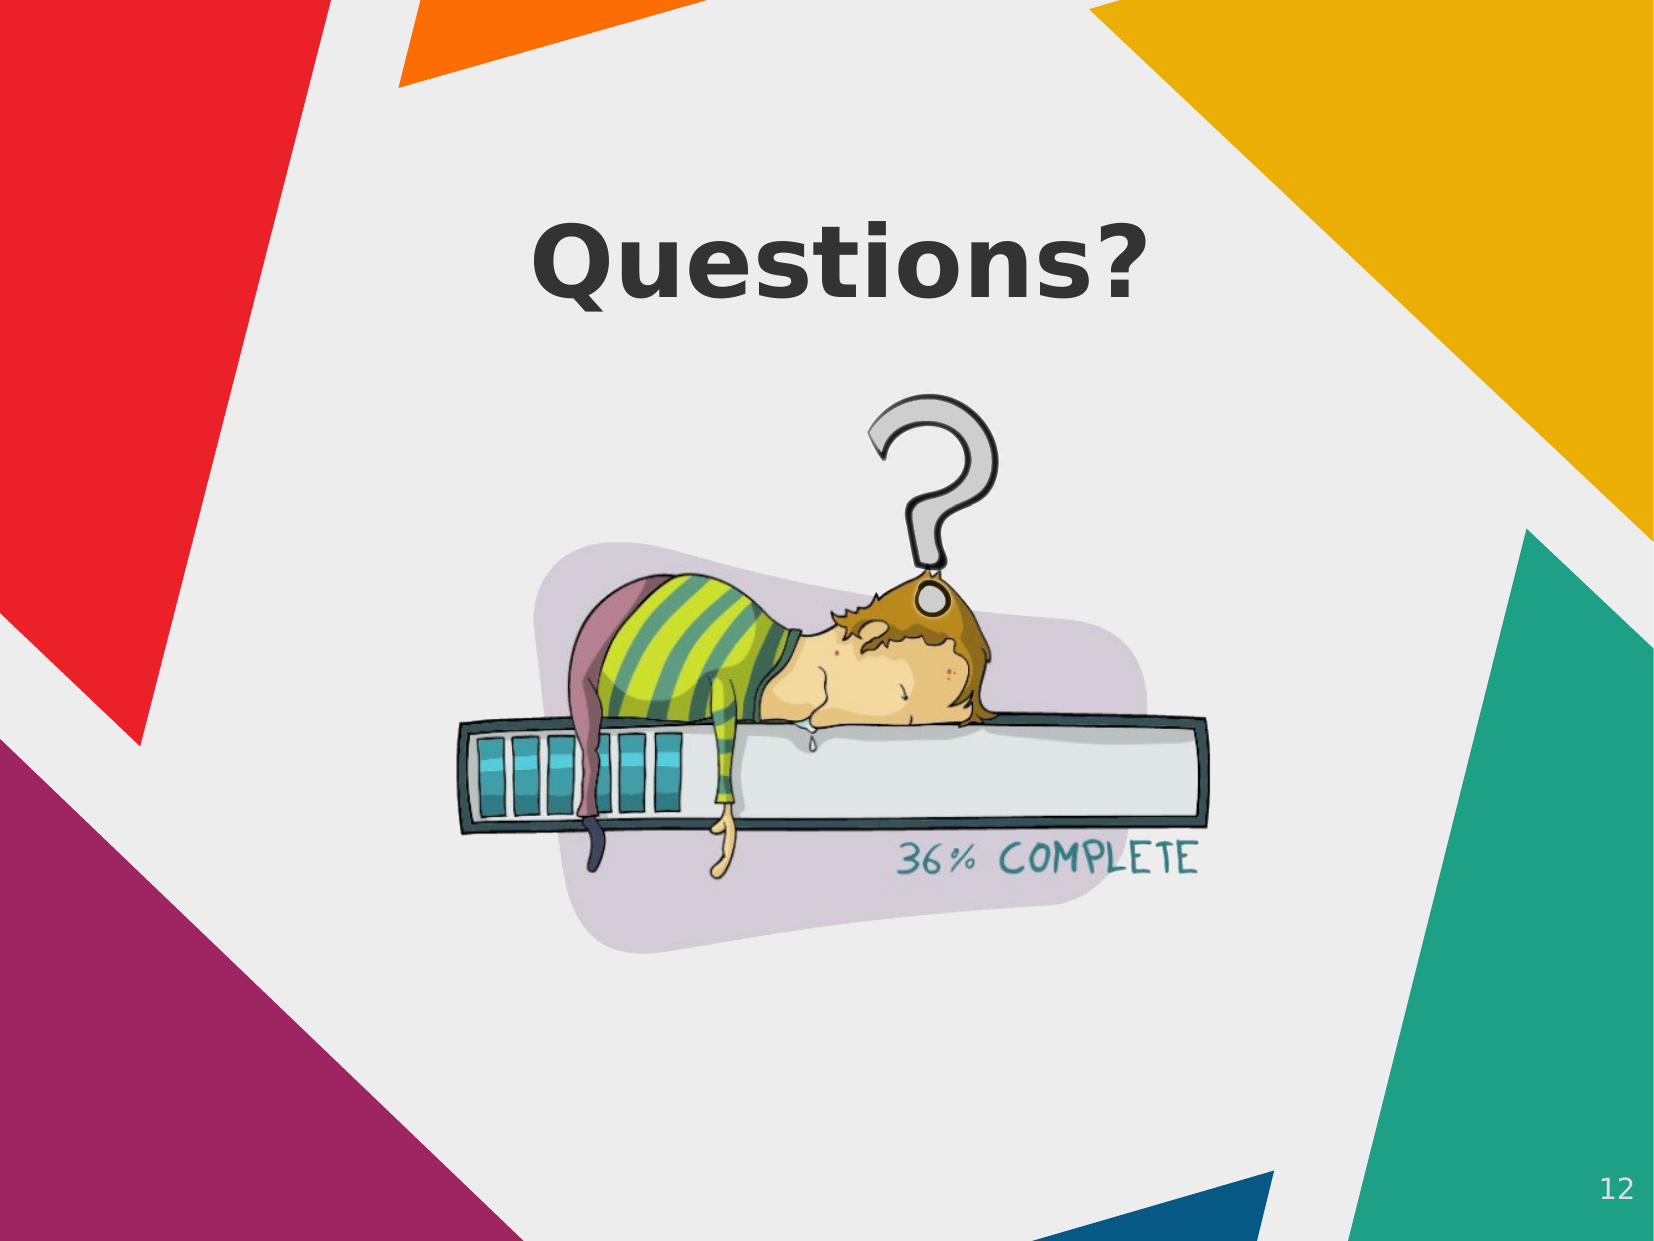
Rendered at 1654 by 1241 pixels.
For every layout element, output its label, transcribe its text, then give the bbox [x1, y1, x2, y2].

title Questions? [300, 159, 1382, 367]
picture [424, 377, 1244, 980]
